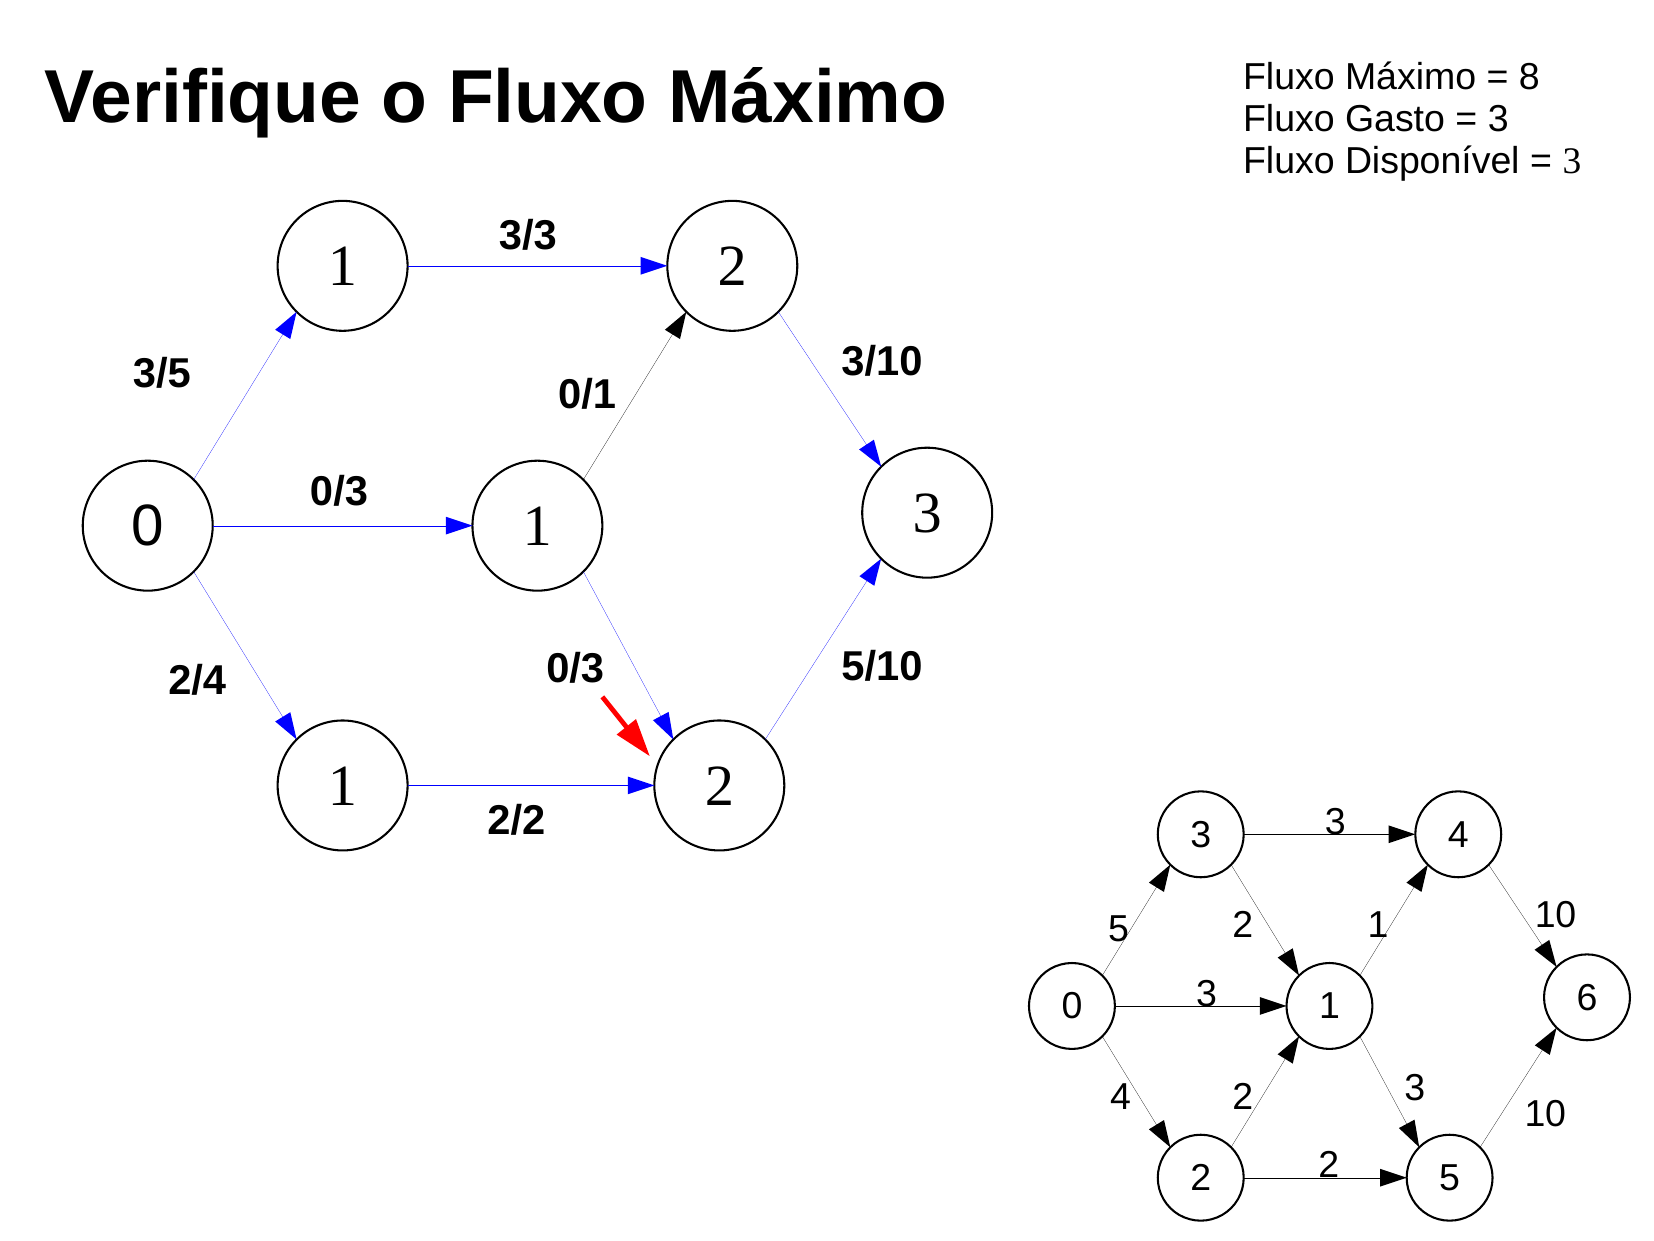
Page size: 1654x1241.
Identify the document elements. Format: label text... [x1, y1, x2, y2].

text_box 0/3 [295, 460, 402, 522]
text_box 6 [1582, 996, 1592, 1008]
text_box 5 [1406, 1134, 1493, 1221]
text_box Verifique o Fluxo Máximo [29, 47, 963, 147]
text_box 3 [1157, 791, 1244, 878]
text_box 0 [1028, 963, 1115, 1049]
text_box 1 [1286, 963, 1373, 1049]
text_box 2 [1217, 895, 1255, 953]
text_box 2 [1217, 1067, 1255, 1125]
text_box 1 [277, 720, 408, 851]
text_box 6 [1544, 955, 1630, 1041]
text_box 3/5 [118, 342, 225, 404]
text_box 5 [1093, 900, 1131, 958]
text_box 2 [1157, 1134, 1244, 1221]
text_box 3/10 [826, 330, 957, 393]
text_box 2/2 [472, 789, 579, 851]
text_box 4 [1095, 1067, 1132, 1125]
text_box 3 [862, 447, 993, 578]
text_box 1 [277, 200, 408, 331]
text_box Fluxo Máximo = 8 Fluxo Gasto = 3 Fluxo Disponível = 3 [1228, 48, 1597, 189]
text_box 5/10 [826, 635, 957, 697]
text_box 3/3 [484, 204, 591, 266]
text_box 1 [1352, 895, 1390, 953]
text_box 10 [1520, 885, 1595, 985]
text_box 2 [667, 200, 798, 331]
text_box 0/1 [543, 363, 650, 426]
text_box 0 [82, 460, 213, 591]
text_box 2 [1303, 1136, 1341, 1194]
text_box 2 [654, 720, 785, 851]
text_box 3 [1389, 1059, 1427, 1116]
text_box 3 [1310, 792, 1347, 850]
text_box 1 [472, 460, 603, 591]
text_box 3 [1181, 964, 1218, 1022]
text_box 0/3 [531, 637, 638, 700]
text_box 4 [1415, 791, 1502, 878]
text_box 2/4 [153, 649, 260, 711]
text_box 10 [1509, 1084, 1596, 1142]
